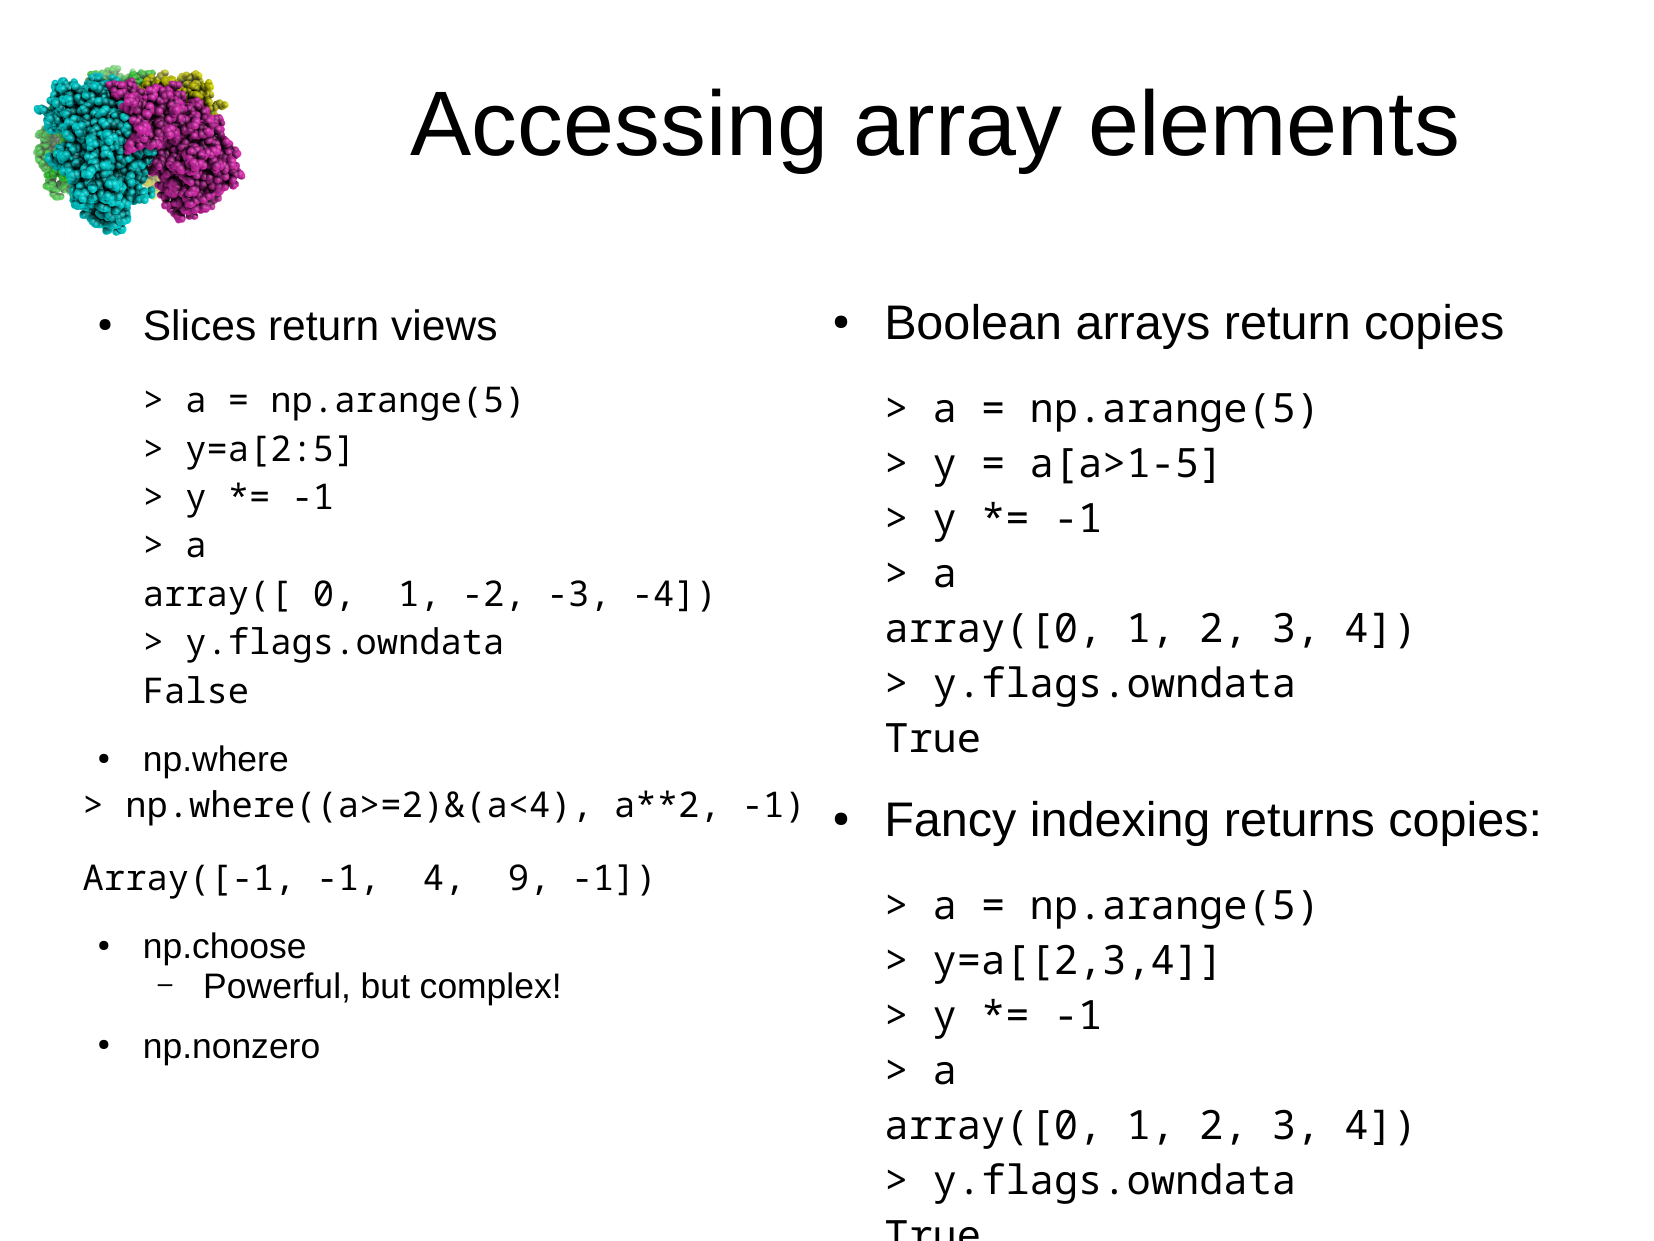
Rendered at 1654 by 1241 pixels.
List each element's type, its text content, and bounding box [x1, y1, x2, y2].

title Accessing array elements [221, 0, 1651, 248]
list Boolean arrays return copies > a = np.arange(5) > y = a[a>1-5] > y *= -1 > a array([0, 1, 2, 3, 4]) > y.flags.owndata True Fancy indexing returns copies: > a = np.arange(5) > y=a[[2,3,4]] > y *= -1 > a array([0, 1, 2, 3, 4]) > y.flags.owndata True [815, 296, 1642, 1241]
picture [27, 59, 221, 240]
list Slices return views > a = np.arange(5) > y=a[2:5] > y *= -1 > a array([ 0, 1, -2, -3, -4]) > y.flags.owndata False np.where > np.where((a>=2)&(a<4), a**2, -1) Array([-1, -1, 4, 9, -1]) np.choose Powerful, but complex! np.nonzero [82, 302, 809, 1106]
